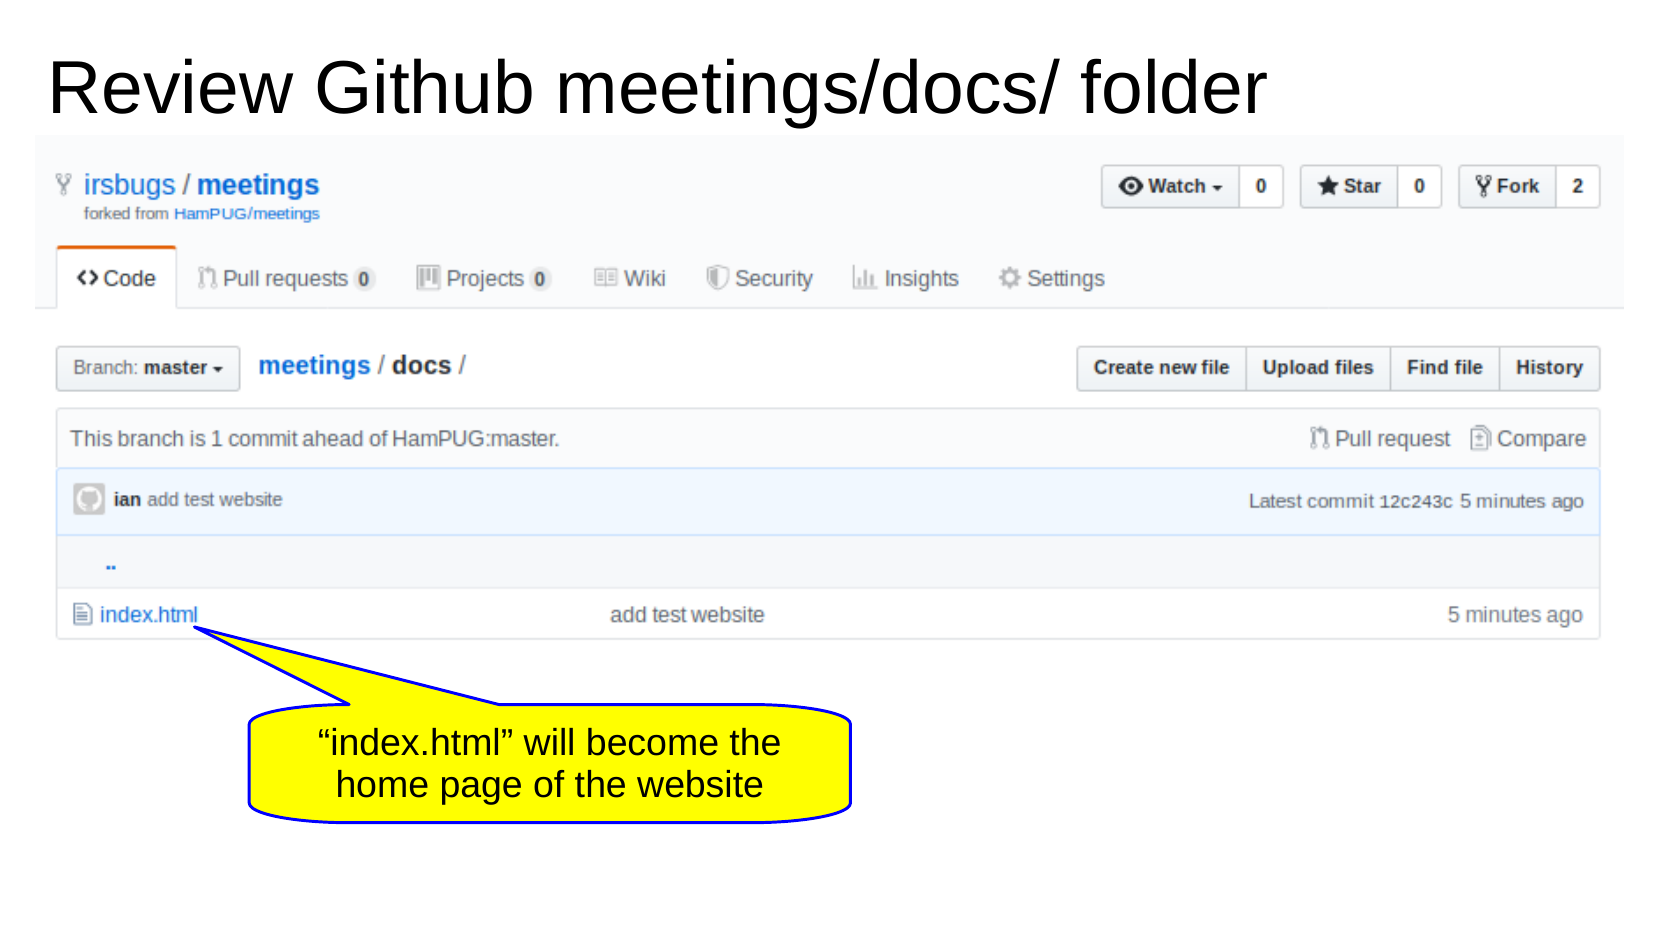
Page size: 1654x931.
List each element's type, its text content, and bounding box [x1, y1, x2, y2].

text_box “index.html” will become the home page of the website [194, 626, 851, 823]
picture [35, 135, 1624, 656]
title Review Github meetings/docs/ folder [47, 45, 1536, 130]
